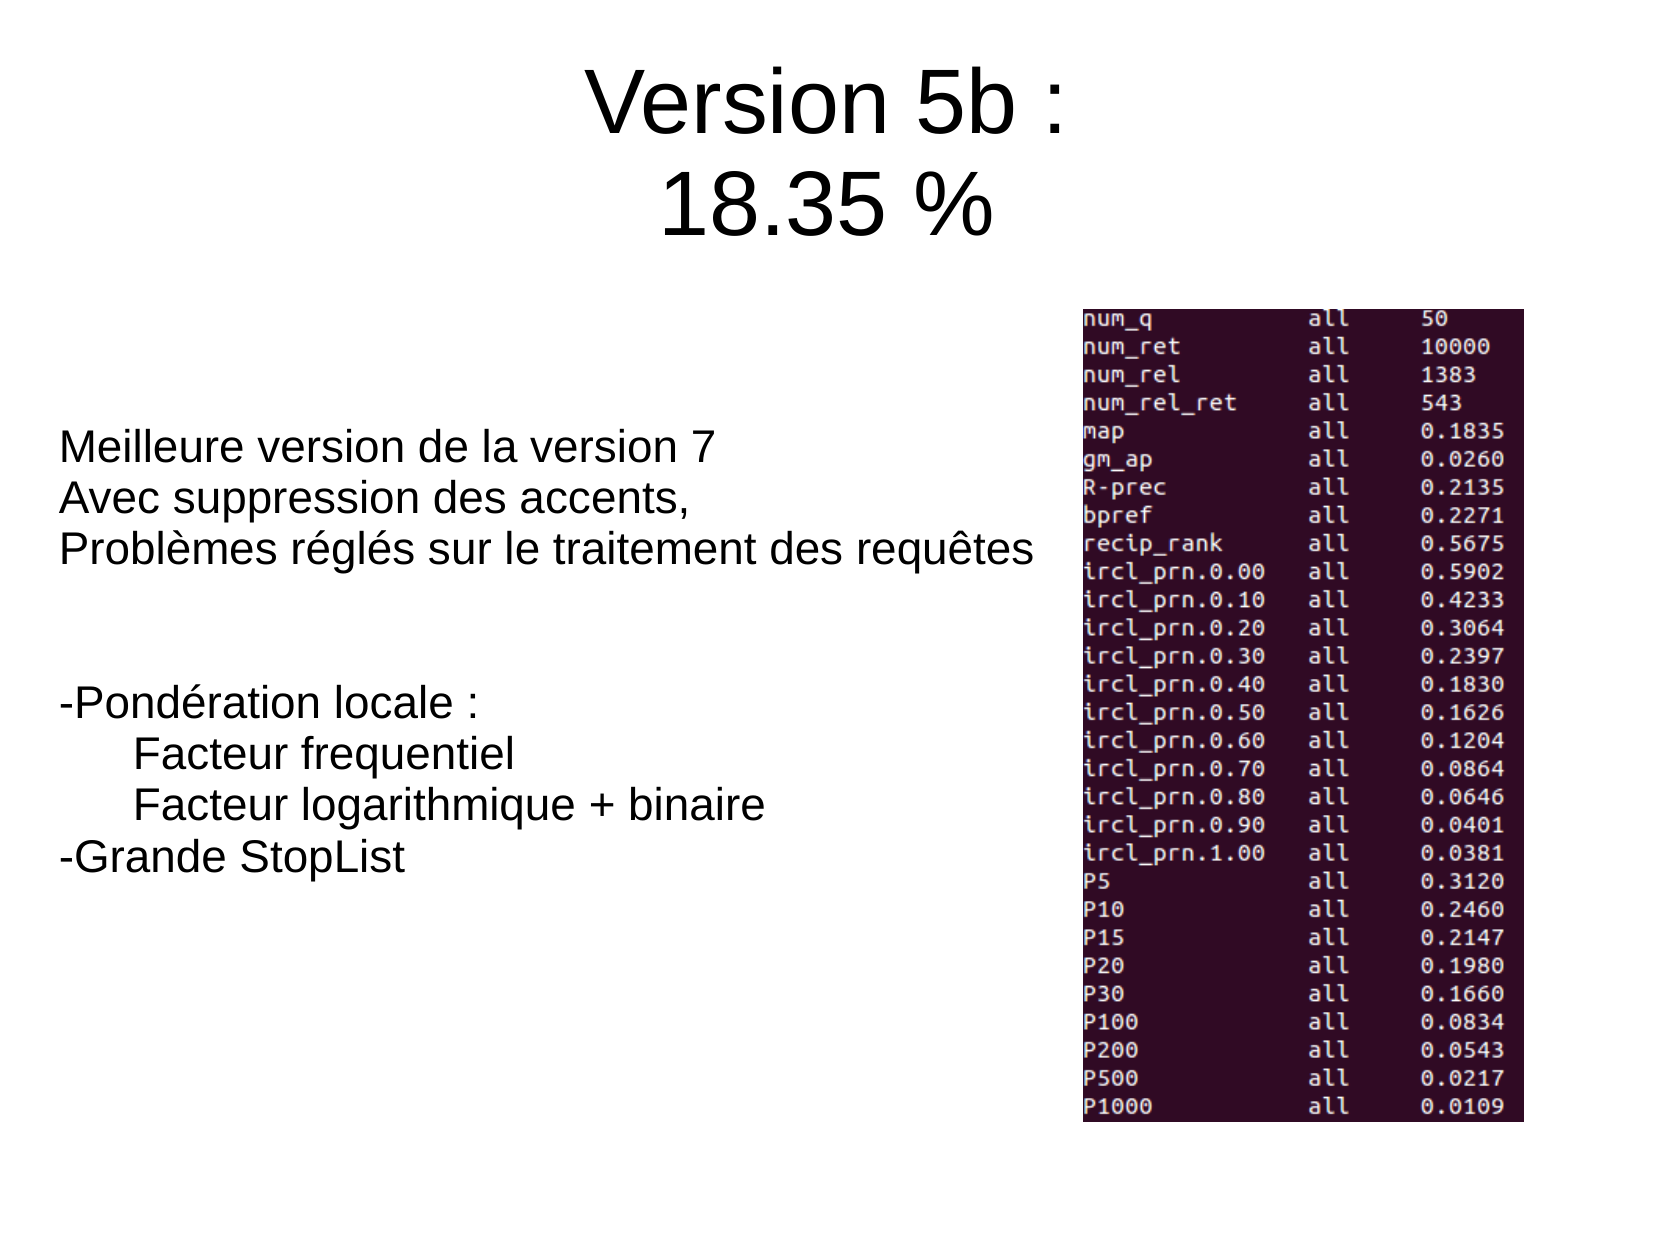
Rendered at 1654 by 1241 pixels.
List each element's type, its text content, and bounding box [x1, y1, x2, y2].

picture [1083, 309, 1524, 1123]
text_box Meilleure version de la version 7 Avec suppression des accents, Problèmes réglés sur le traitement des requêtes -Pondération locale : Facteur frequentiel Facteur logarithmique + binaire -Grande StopList [59, 420, 1052, 882]
title Version 5b : 18.35 % [82, 49, 1571, 257]
